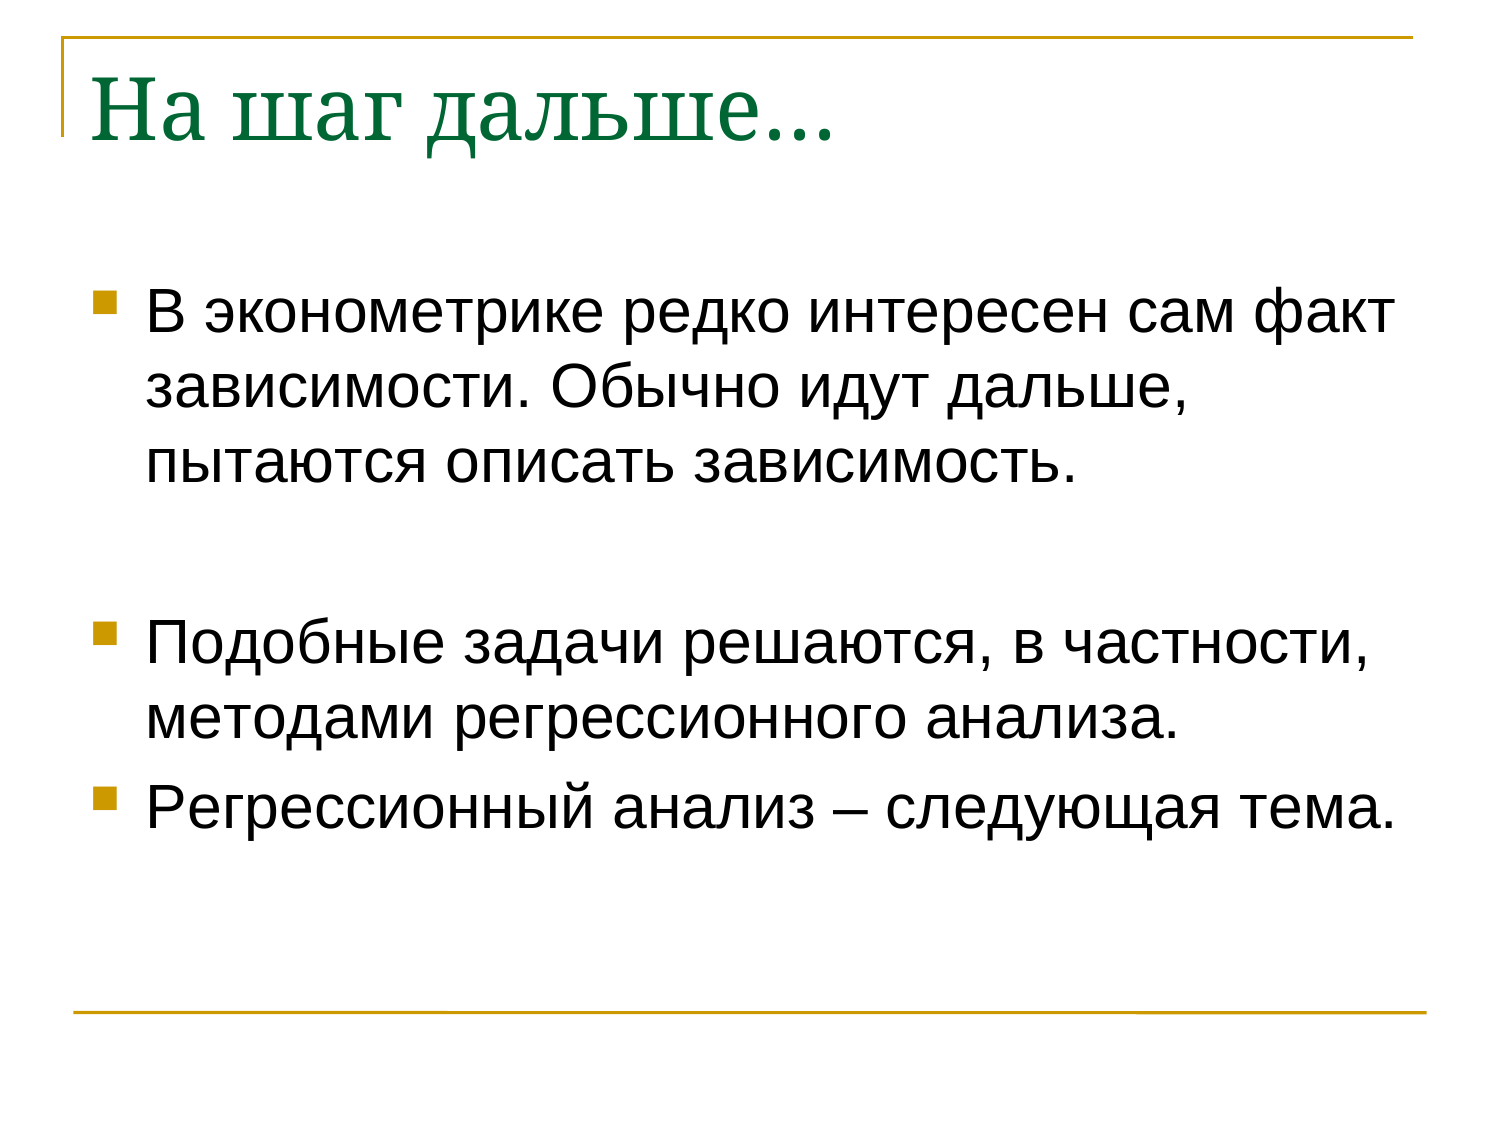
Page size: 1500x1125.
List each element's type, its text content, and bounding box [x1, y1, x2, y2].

list В эконометрике редко интересен сам факт зависимости. Обычно идут дальше, пытаются описать зависимость. Подобные задачи решаются, в частности, методами регрессионного анализа. Регрессионный анализ – следующая тема. [75, 262, 1426, 1006]
title На шаг дальше… [75, 45, 1426, 233]
